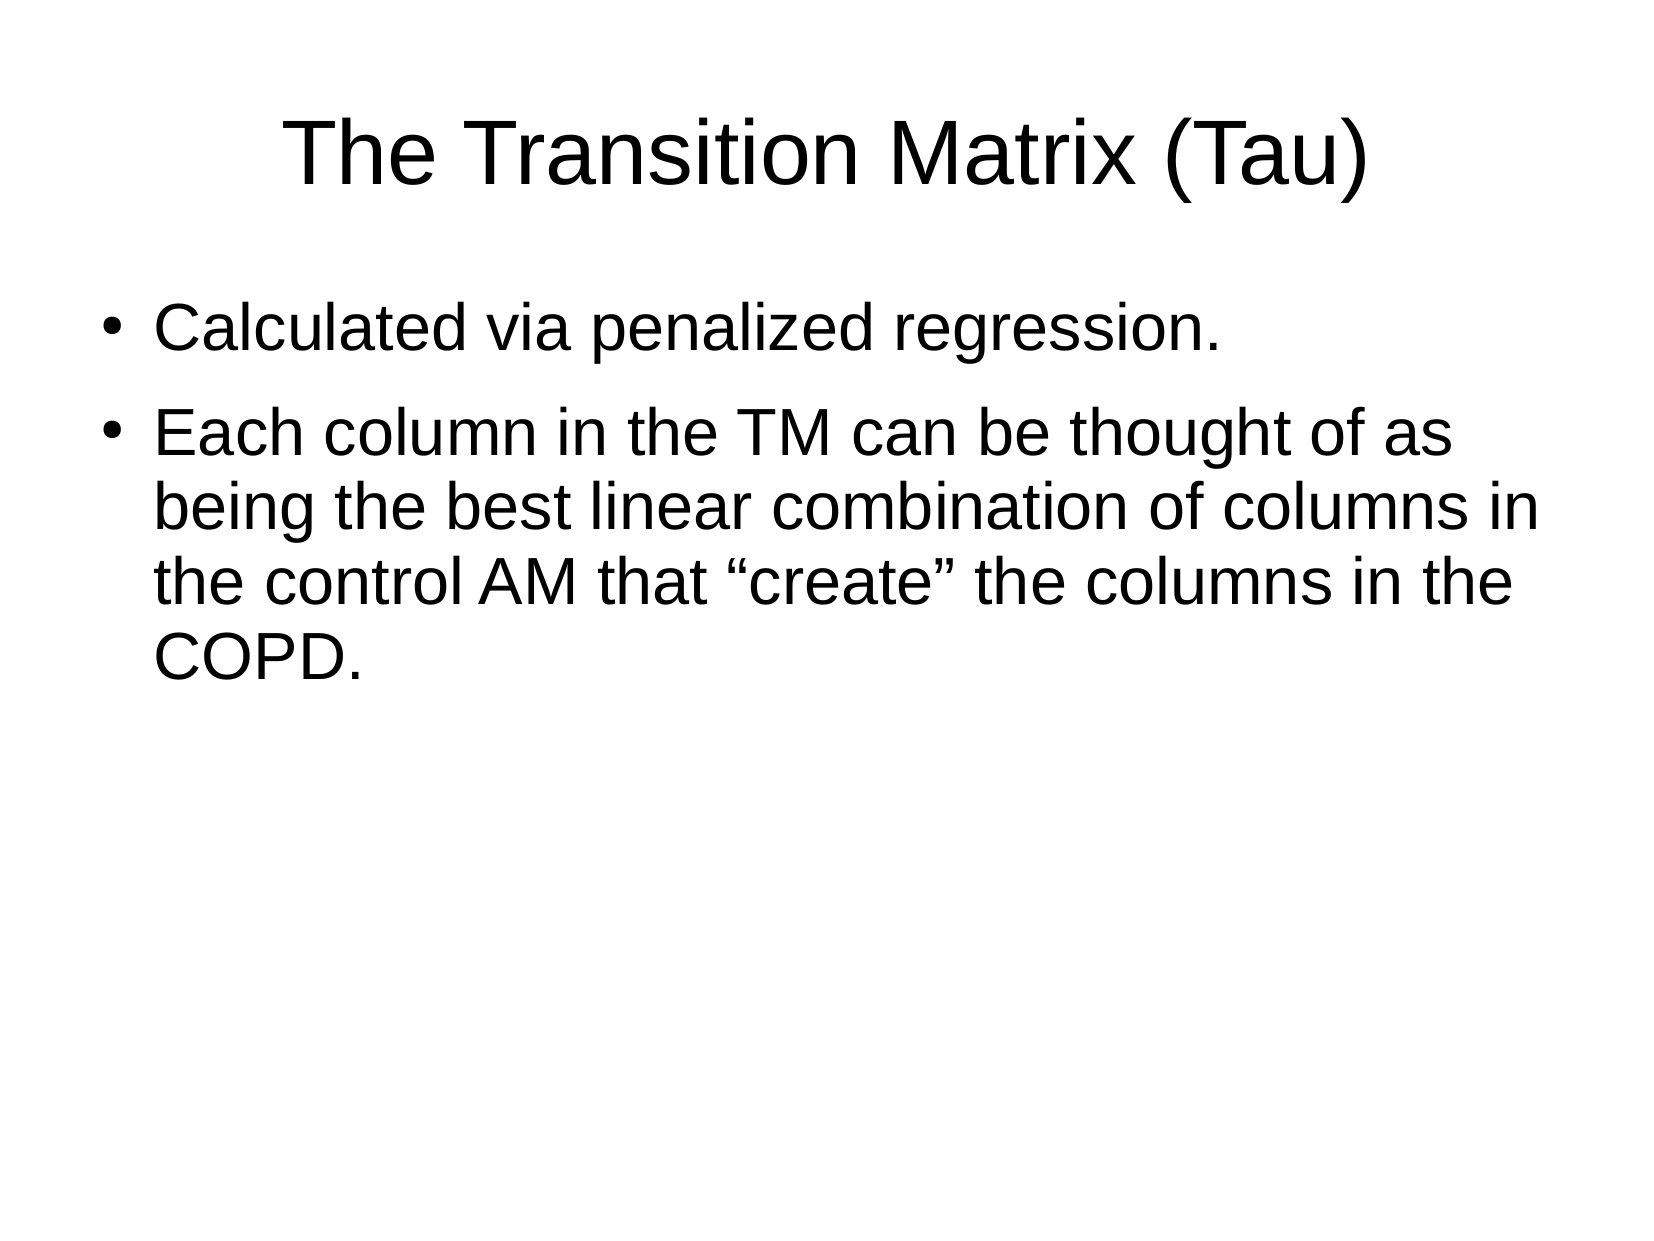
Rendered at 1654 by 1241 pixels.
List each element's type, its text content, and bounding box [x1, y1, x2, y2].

list Calculated via penalized regression. Each column in the TM can be thought of as being the best linear combination of columns in the control AM that “create” the columns in the COPD. [82, 290, 1571, 1010]
title The Transition Matrix (Tau) [82, 49, 1571, 257]
